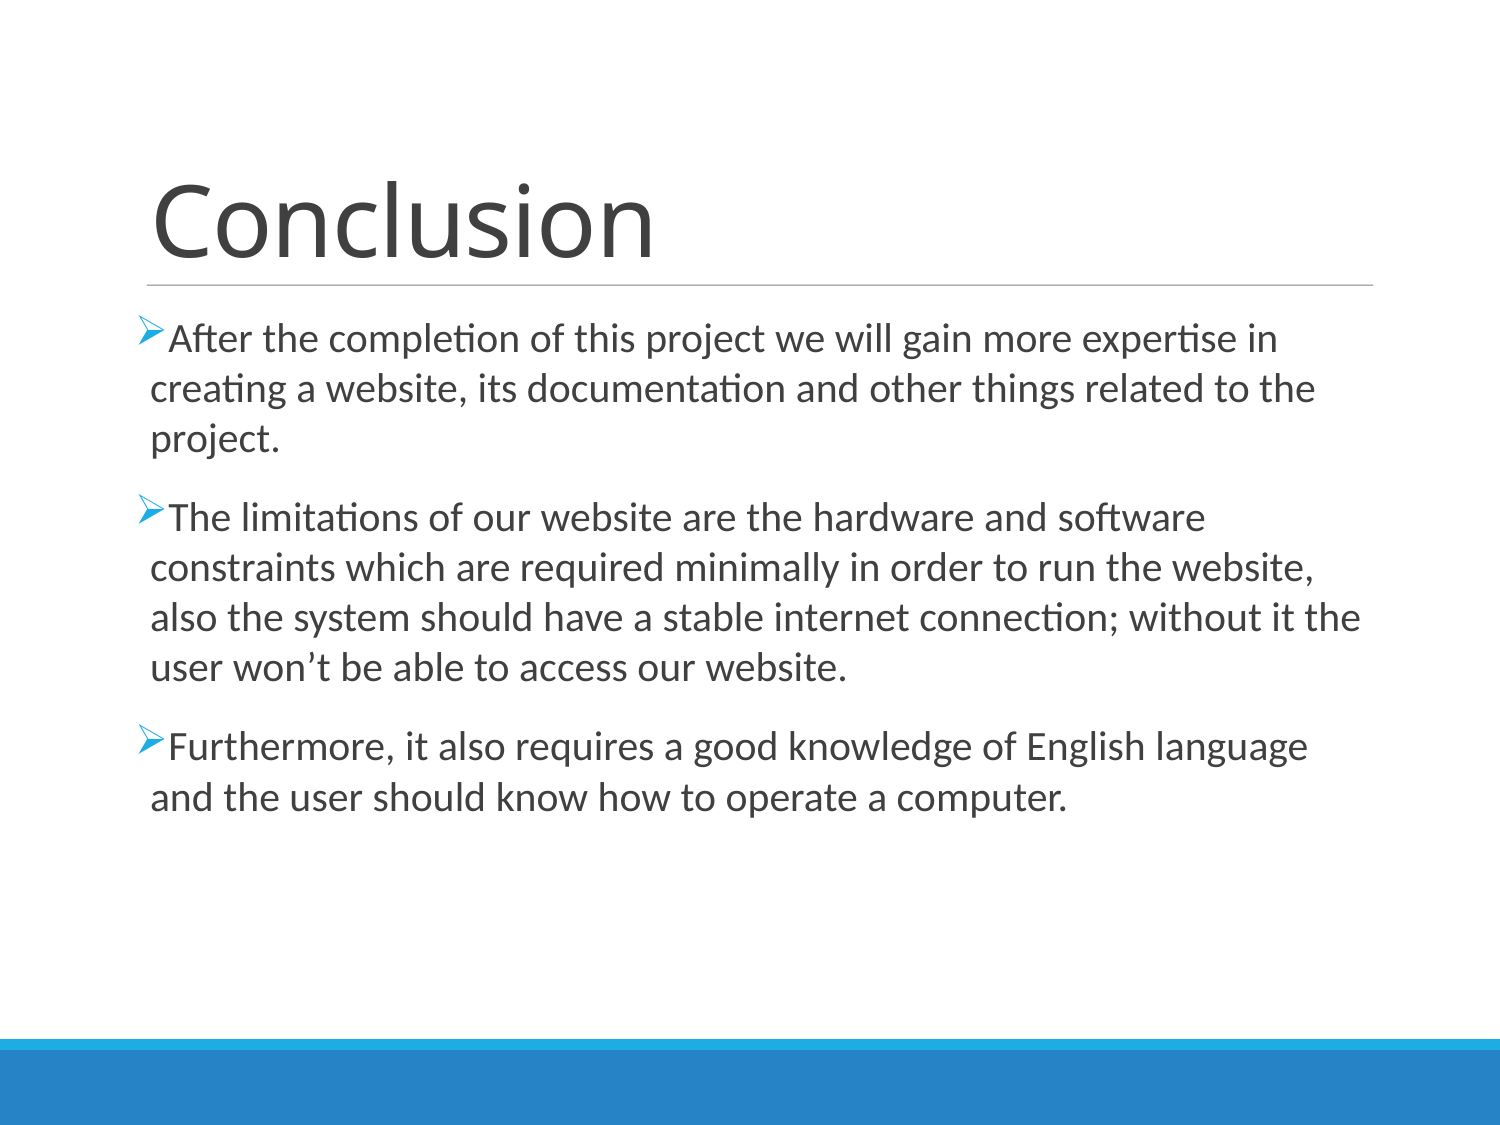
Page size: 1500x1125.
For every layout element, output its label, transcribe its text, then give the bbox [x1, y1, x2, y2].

title Conclusion [135, 47, 1373, 285]
list After the completion of this project we will gain more expertise in creating a website, its documentation and other things related to the project. The limitations of our website are the hardware and software constraints which are required minimally in order to run the website, also the system should have a stable internet connection; without it the user won’t be able to access our website. Furthermore, it also requires a good knowledge of English language and the user should know how to operate a computer. [135, 302, 1373, 963]
